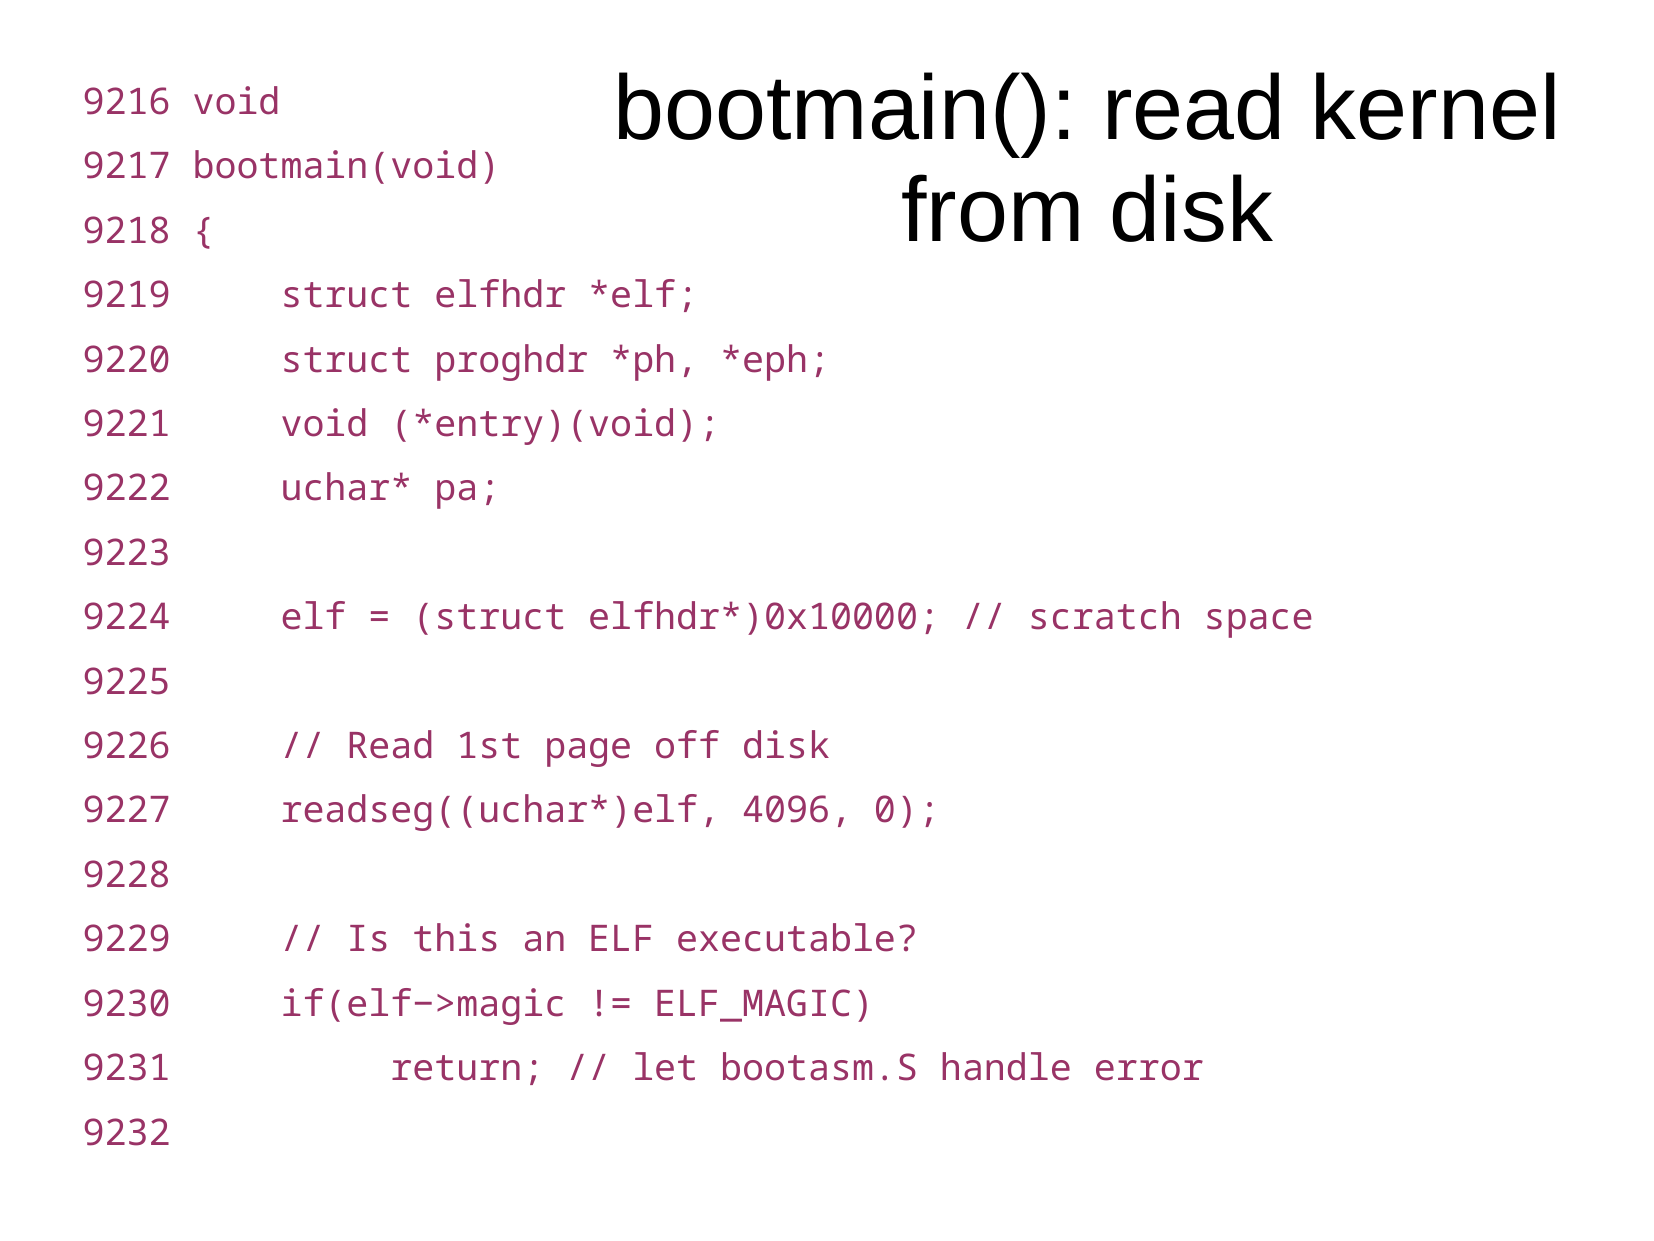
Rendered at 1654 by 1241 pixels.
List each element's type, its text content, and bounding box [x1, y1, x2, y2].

list 9216 void 9217 bootmain(void) 9218 { 9219 struct elfhdr *elf; 9220 struct proghdr *ph, *eph; 9221 void (*entry)(void); 9222 uchar* pa; 9223 9224 elf = (struct elfhdr*)0x10000; // scratch space 9225 9226 // Read 1st page off disk 9227 readseg((uchar*)elf, 4096, 0); 9228 9229 // Is this an ELF executable? 9230 if(elf−>magic != ELF_MAGIC) 9231 return; // let bootasm.S handle error 9232 [82, 75, 1571, 1163]
title bootmain(): read kernel from disk [525, 55, 1651, 263]
